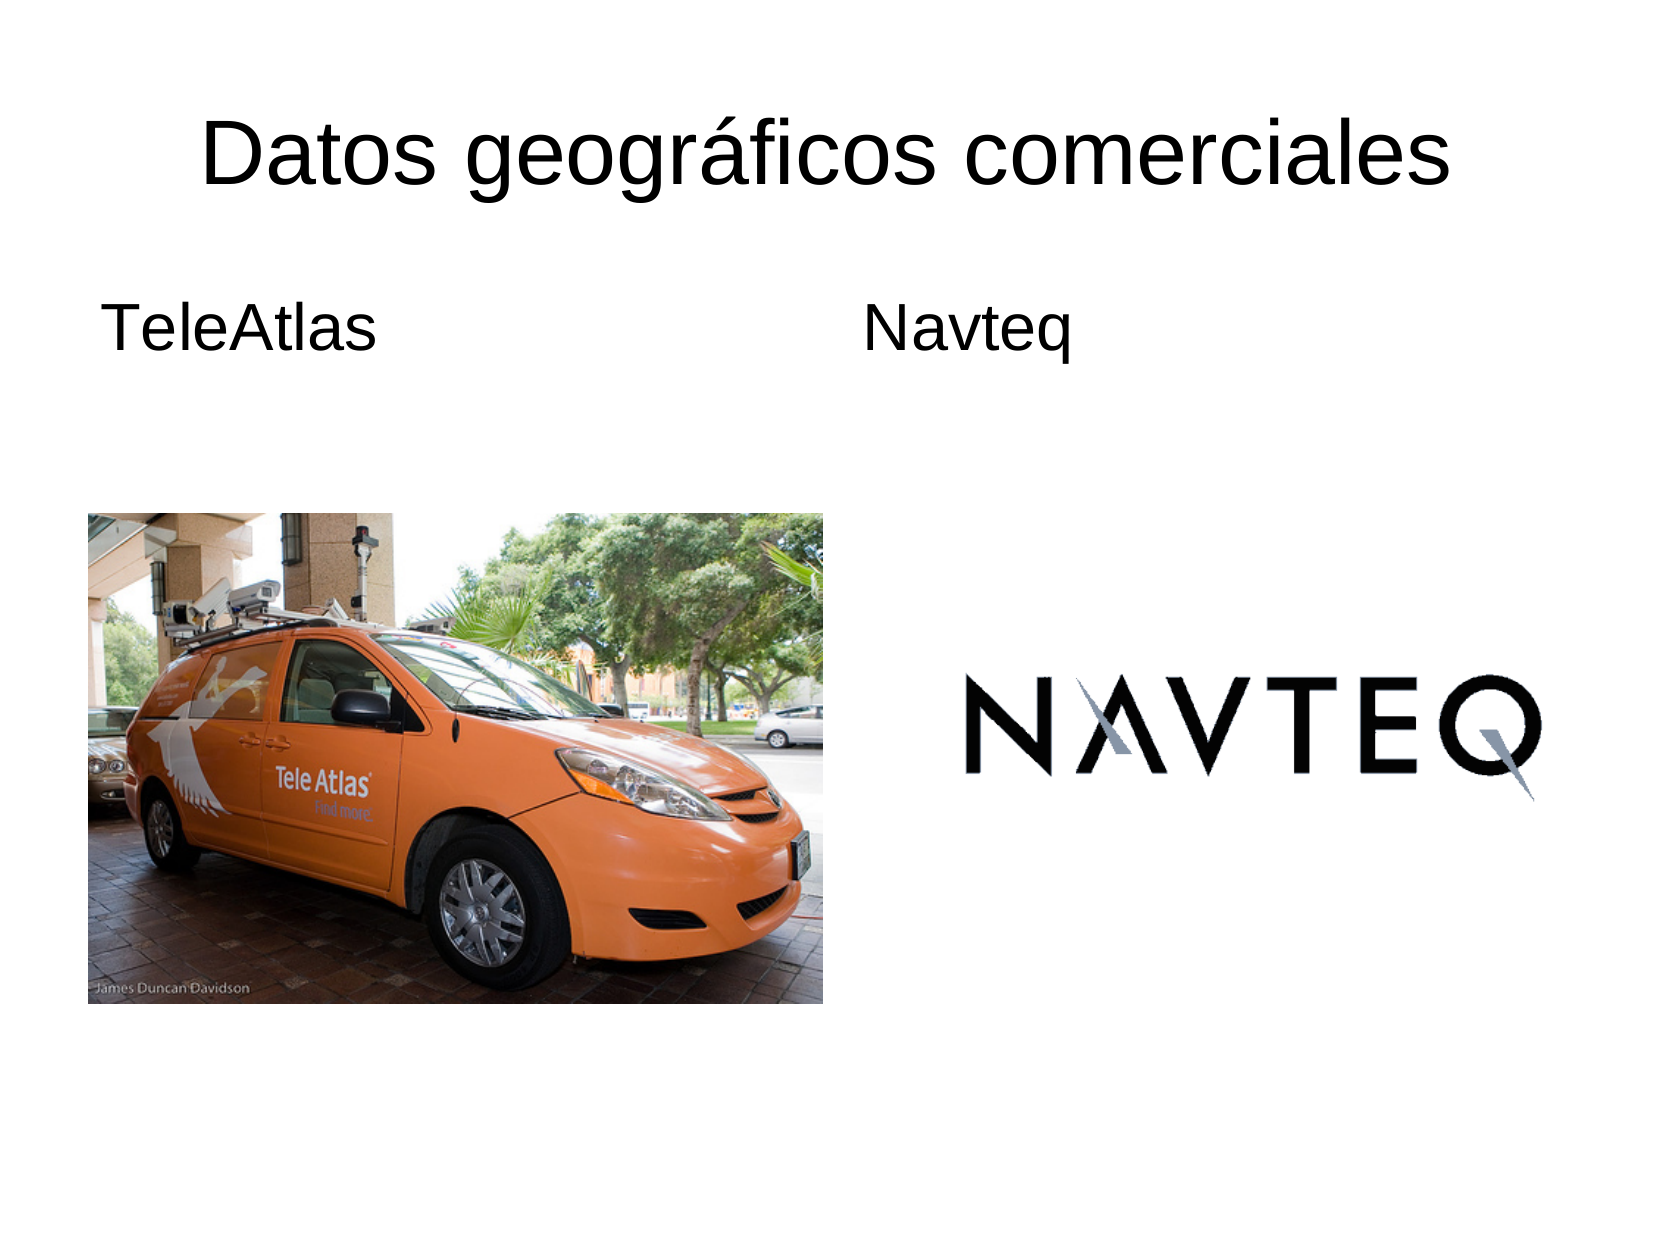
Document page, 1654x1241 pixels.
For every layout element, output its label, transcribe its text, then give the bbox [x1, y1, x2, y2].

list Navteq [845, 290, 1572, 1094]
title Datos geográficos comerciales [82, 49, 1571, 257]
picture [88, 513, 823, 1004]
picture [938, 649, 1595, 827]
list TeleAtlas [82, 290, 1571, 1109]
